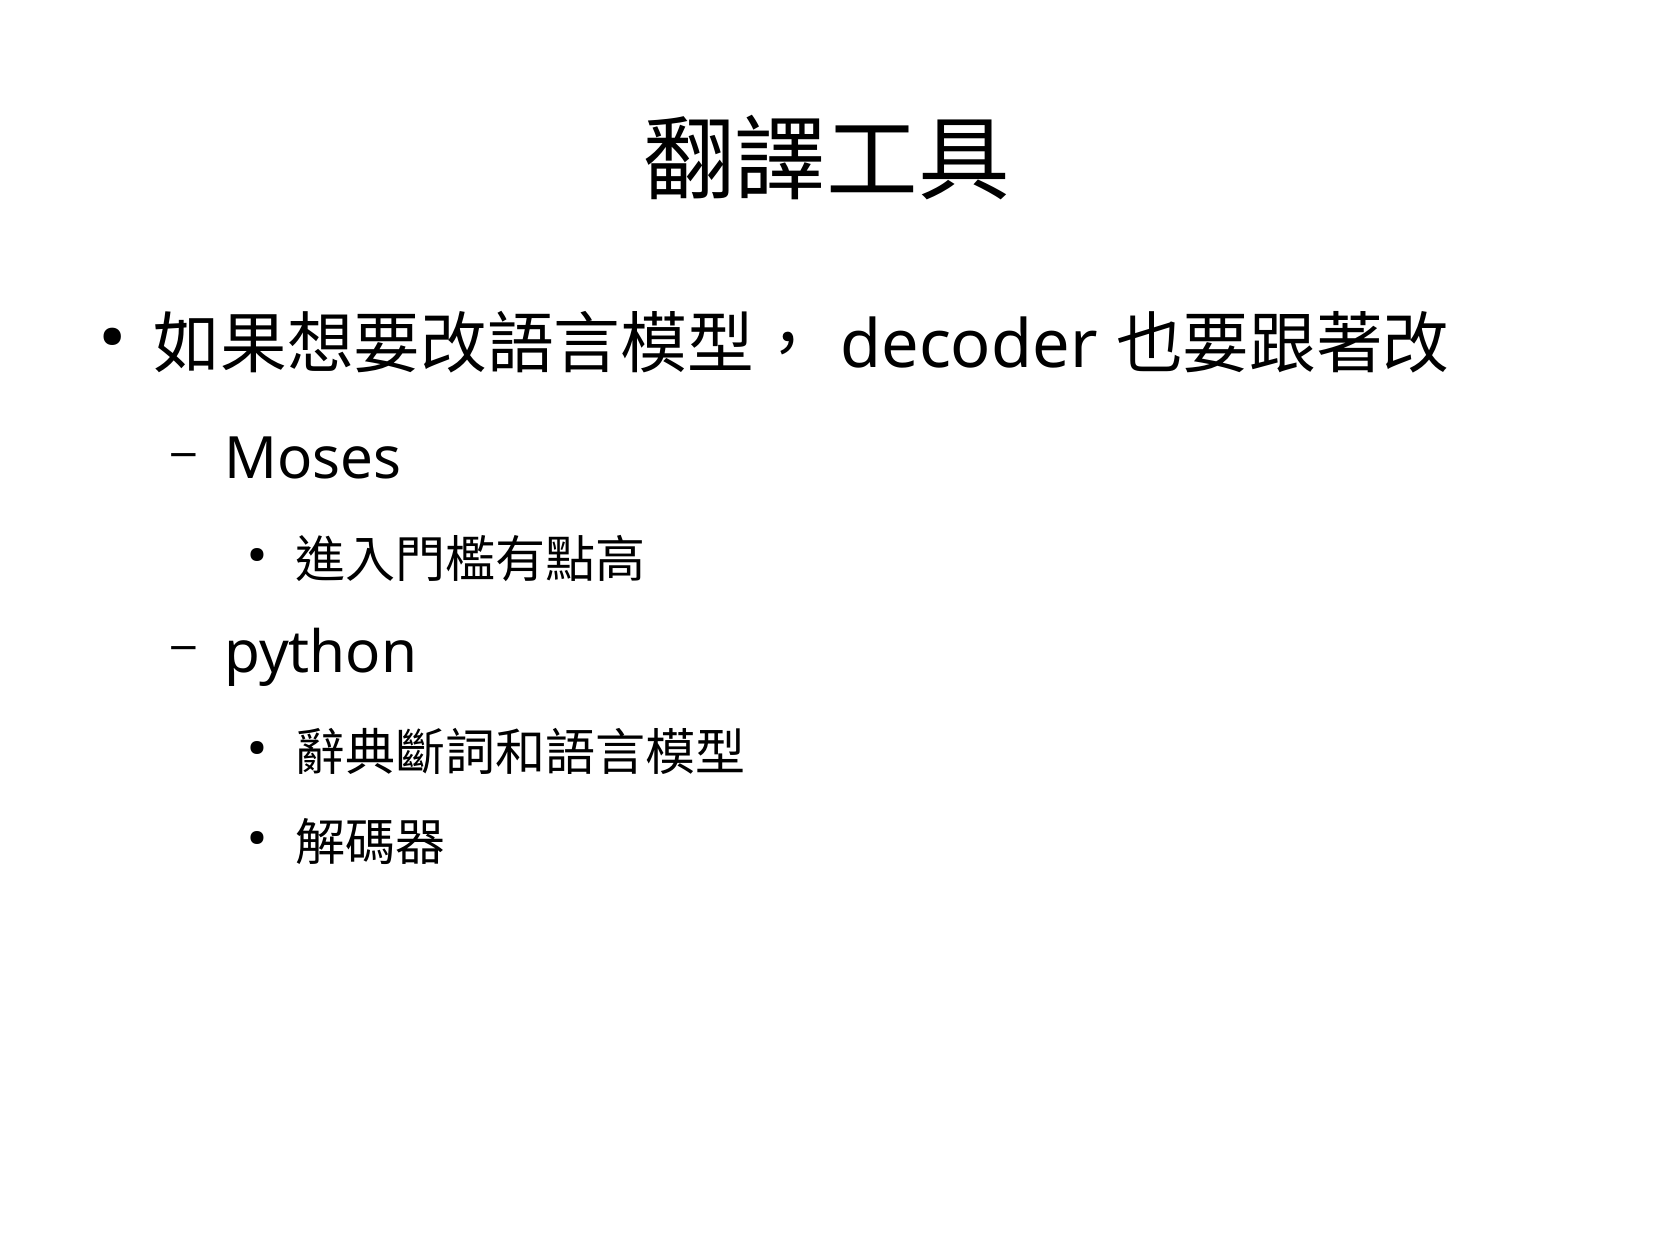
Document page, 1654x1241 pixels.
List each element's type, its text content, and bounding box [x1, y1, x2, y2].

title 翻譯工具 [82, 49, 1571, 257]
list 如果想要改語言模型，decoder也要跟著改 Moses 進入門檻有點高 python 辭典斷詞和語言模型 解碼器 [82, 290, 1538, 1010]
